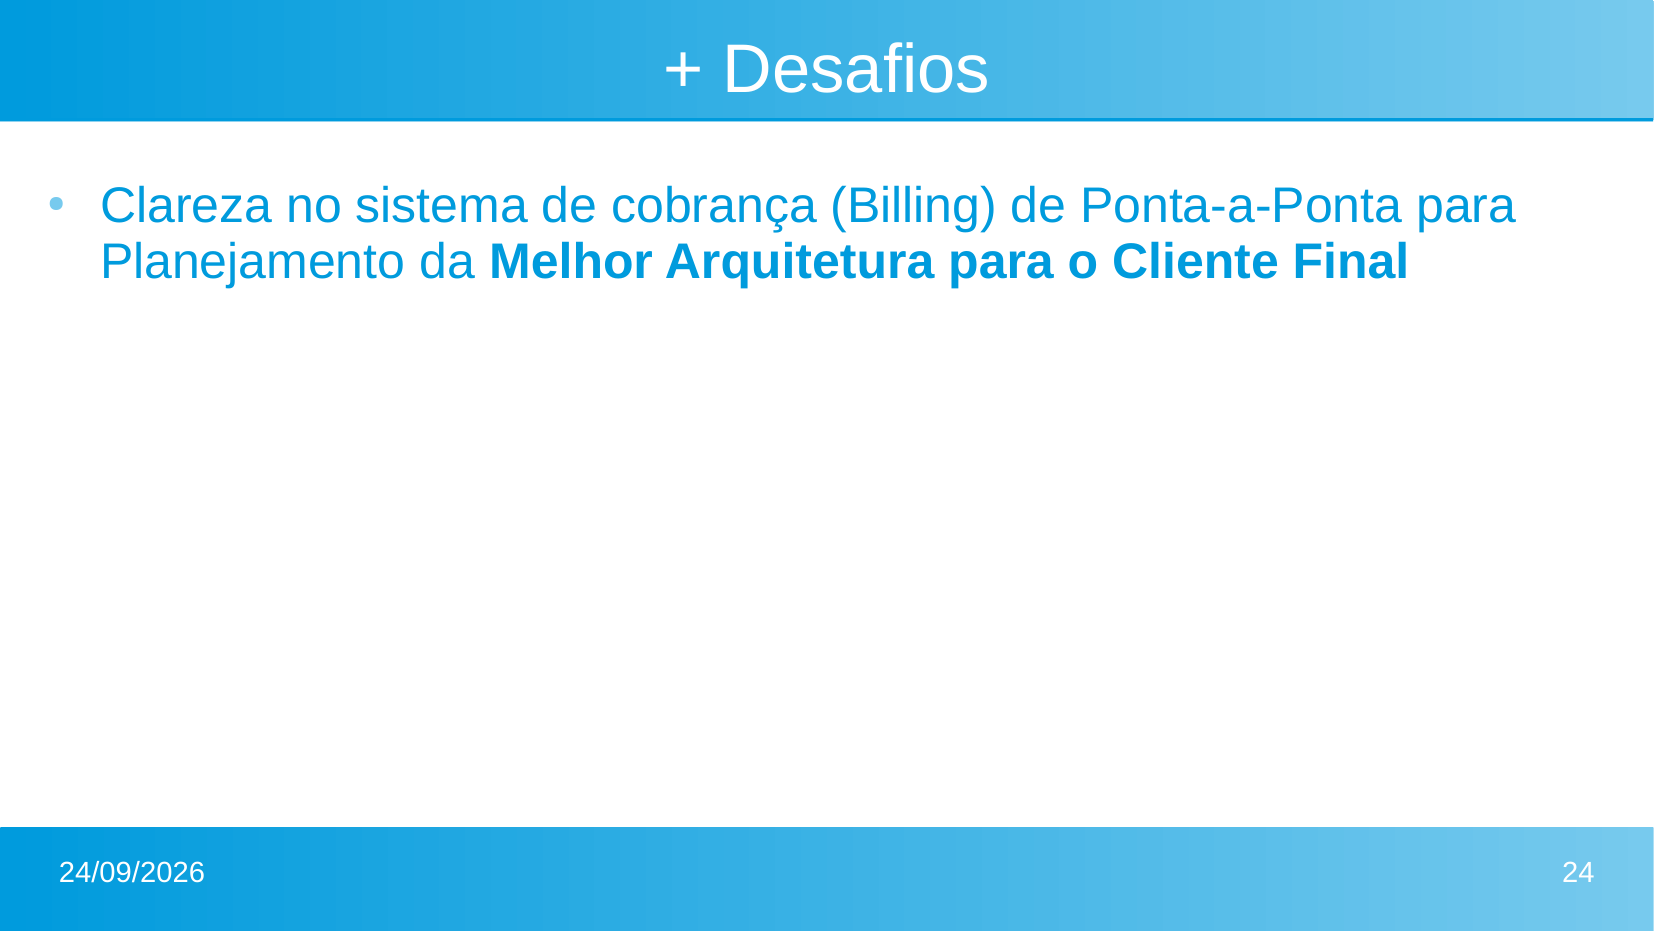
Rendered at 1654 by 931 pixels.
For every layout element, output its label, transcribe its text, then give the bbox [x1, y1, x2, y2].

title + Desafios [59, 29, 1595, 108]
list Clareza no sistema de cobrança (Billing) de Ponta-a-Ponta para Planejamento da Melhor Arquitetura para o Cliente Final [29, 177, 1565, 355]
